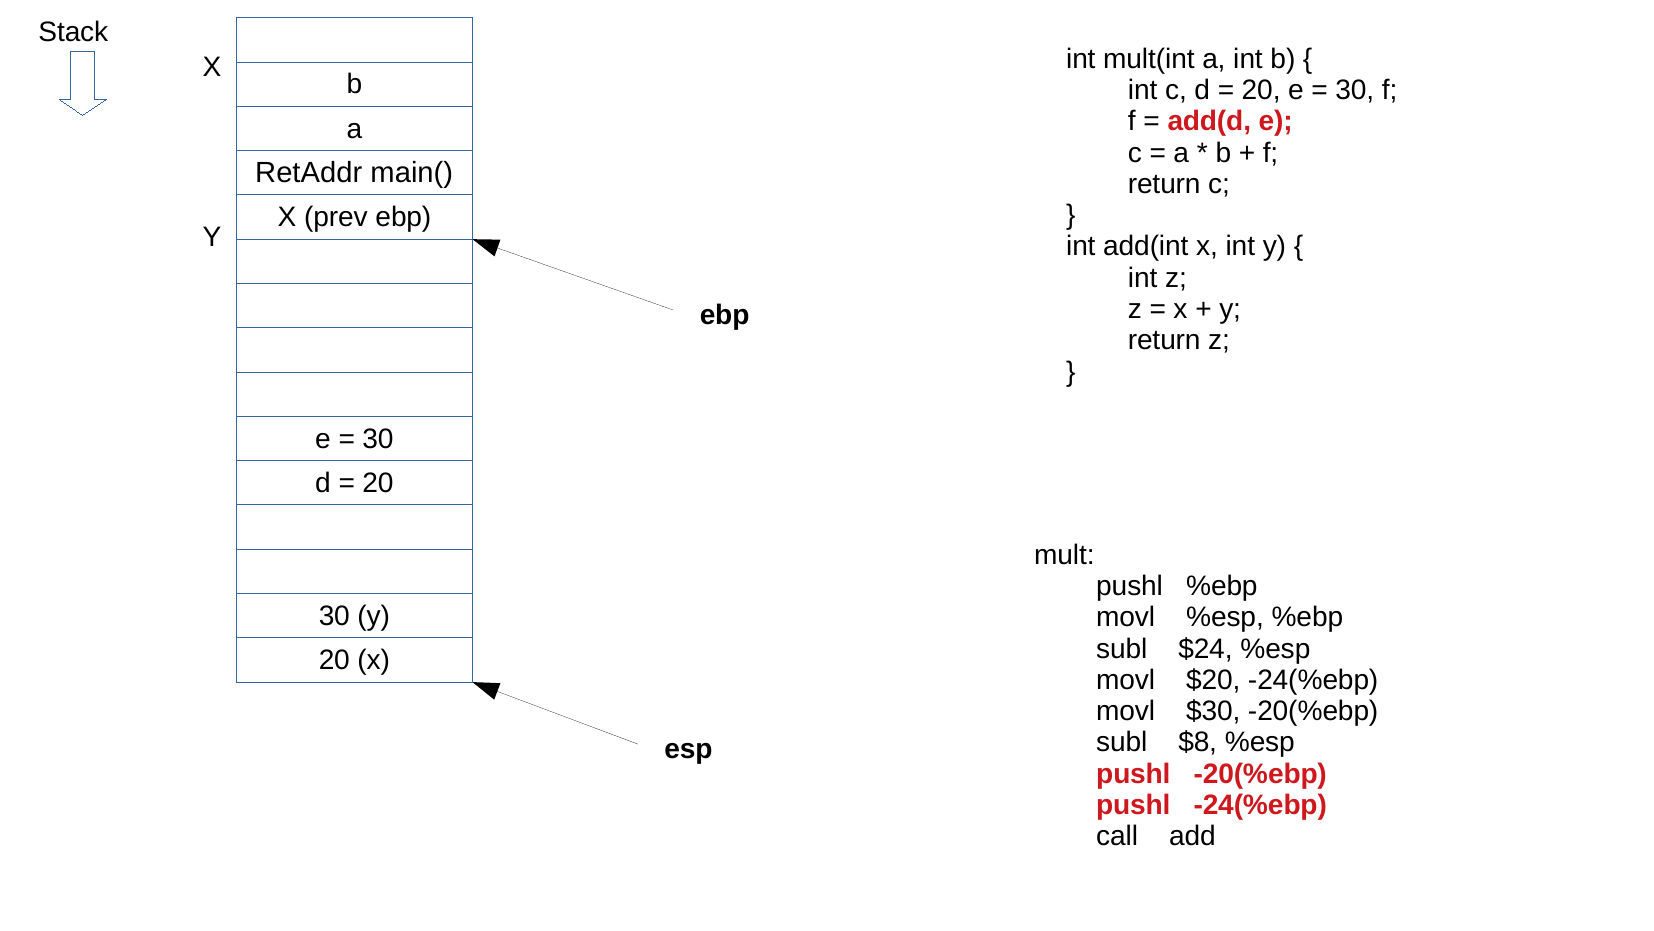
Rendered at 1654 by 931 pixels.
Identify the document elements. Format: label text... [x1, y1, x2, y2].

text_box int mult(int a, int b) { int c, d = 20, e = 30, f; f = add(d, e); c = a * b + f; return c; } int add(int x, int y) { int z; z = x + y; return z; } [1051, 35, 1529, 395]
text_box X (prev ebp) [236, 194, 473, 239]
text_box RetAddr main() [236, 150, 473, 194]
text_box esp [649, 726, 780, 773]
text_box e = 30 [236, 417, 473, 460]
text_box 20 (x) [236, 637, 473, 683]
text_box ebp [685, 292, 815, 339]
text_box X [129, 44, 237, 91]
text_box mult: pushl %ebp movl %esp, %ebp subl $24, %esp movl $20, -24(%ebp) movl $30, -20(%ebp) subl $8, %esp pushl -20(%ebp) pushl -24(%ebp) call add [1019, 531, 1512, 860]
text_box Y [129, 214, 237, 261]
text_box Stack [23, 8, 154, 55]
text_box d = 20 [236, 460, 473, 505]
text_box 30 (y) [236, 593, 473, 637]
text_box b [236, 62, 473, 106]
text_box a [236, 106, 473, 150]
